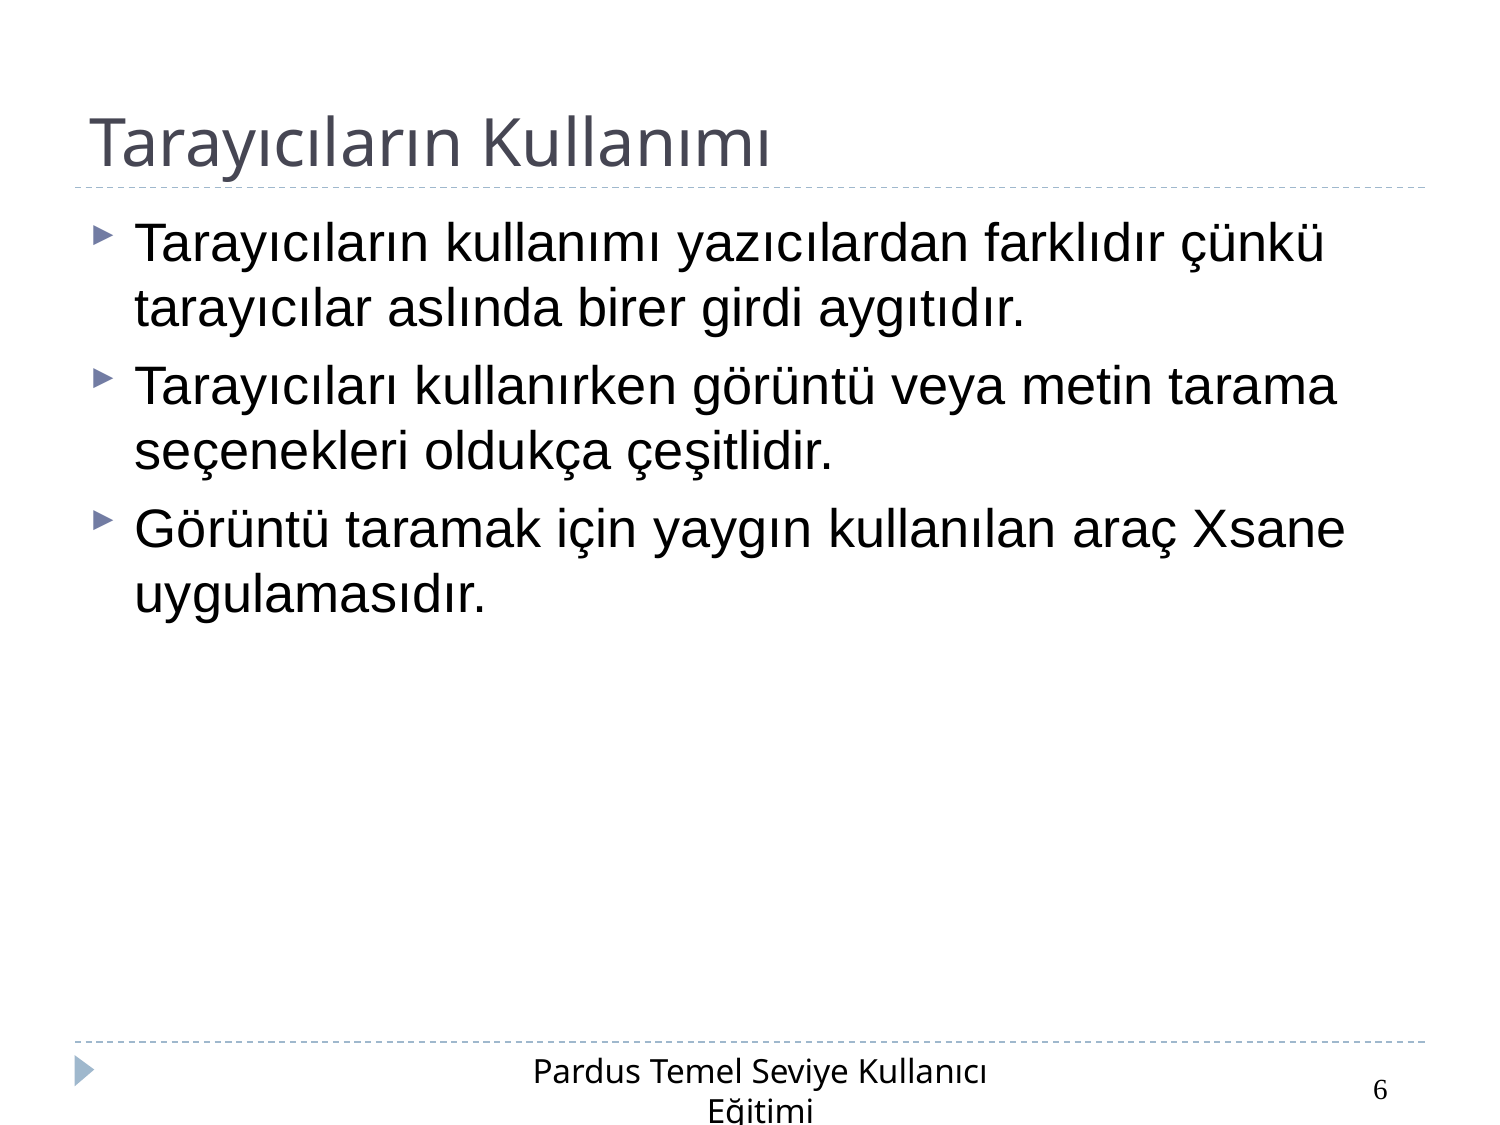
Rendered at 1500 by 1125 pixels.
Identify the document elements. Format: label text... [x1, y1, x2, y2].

list Tarayıcıların kullanımı yazıcılardan farklıdır çünkü tarayıcılar aslında birer girdi aygıtıdır. Tarayıcıları kullanırken görüntü veya metin tarama seçenekleri oldukça çeşitlidir. Görüntü taramak için yaygın kullanılan araç Xsane uygulamasıdır. [75, 200, 1425, 1010]
title Tarayıcıların Kullanımı [75, 24, 1425, 188]
